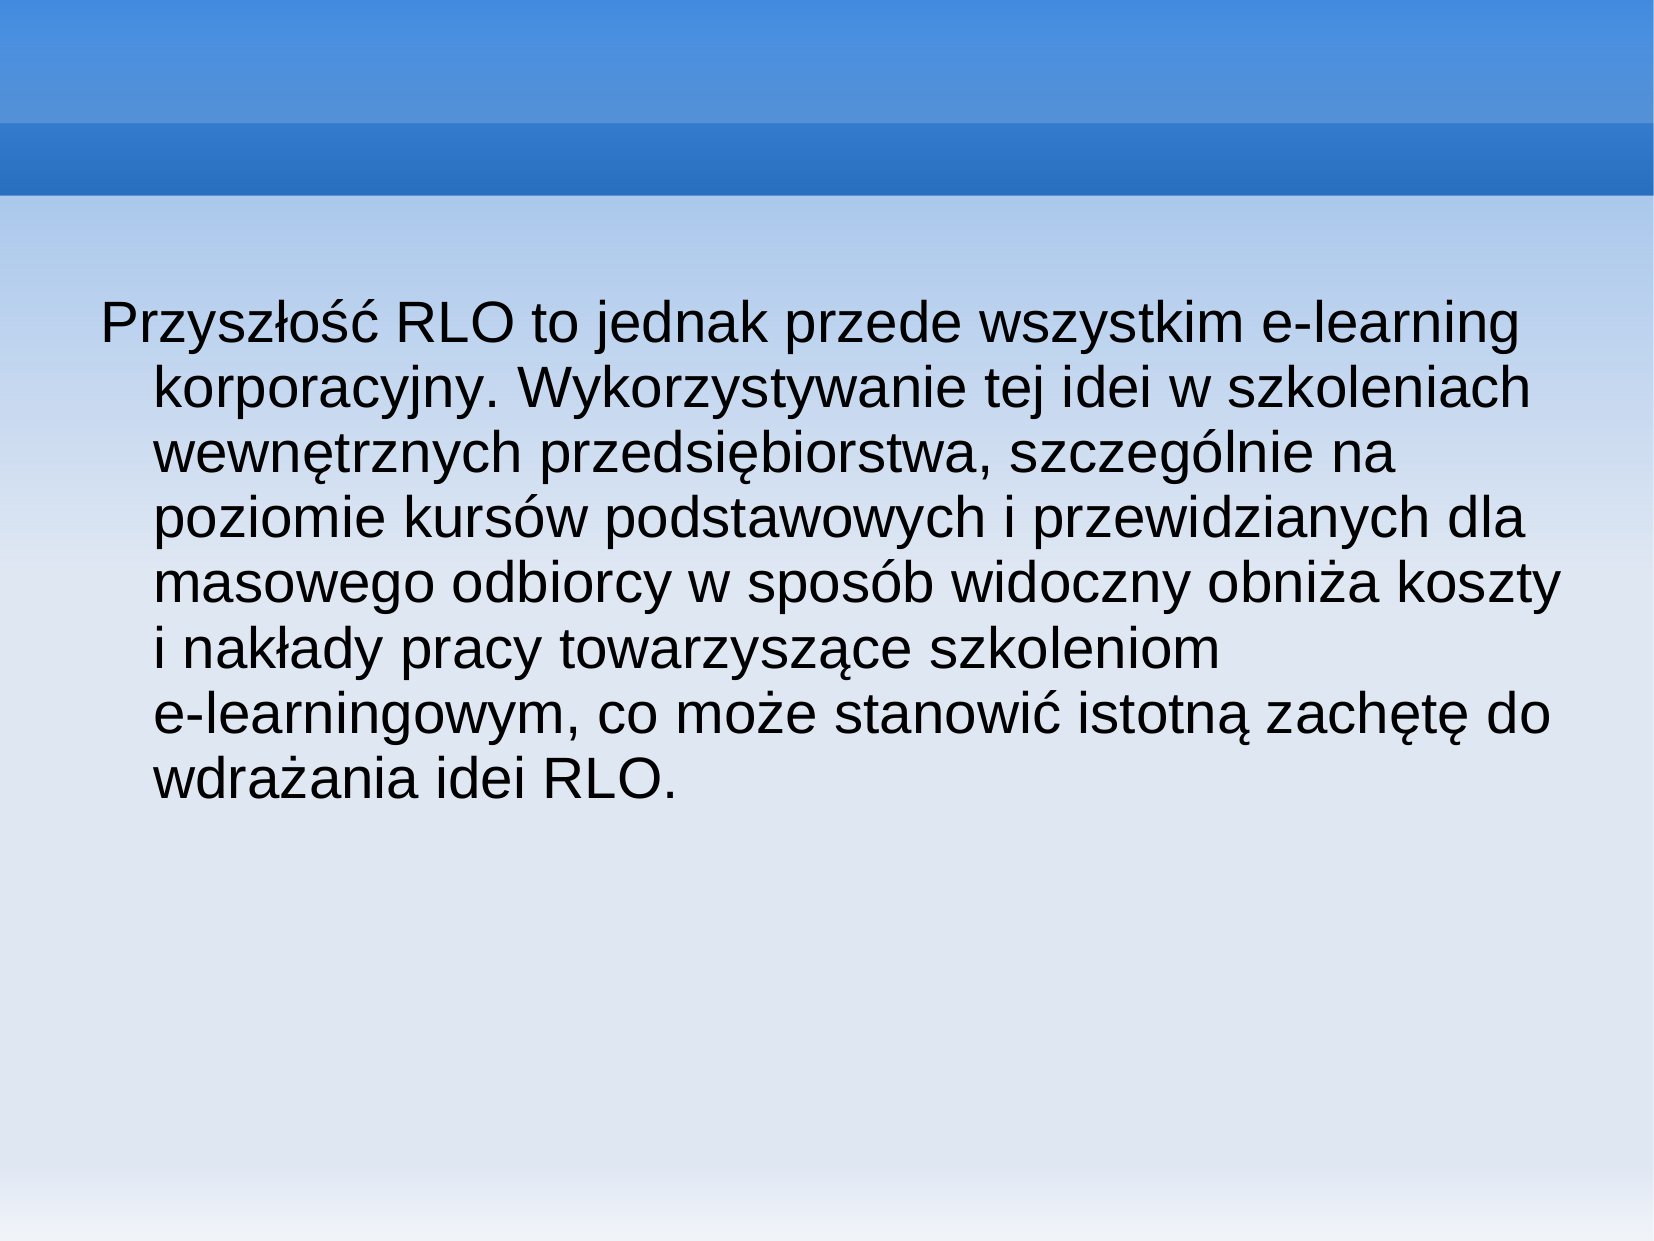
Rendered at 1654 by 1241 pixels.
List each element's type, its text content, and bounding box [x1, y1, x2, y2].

title [76, 7, 1565, 200]
picture [0, 0, 1654, 1241]
list Przyszłość RLO to jednak przede wszystkim e-learning korporacyjny. Wykorzystywanie tej idei w szkoleniach wewnętrznych przedsiębiorstwa, szczególnie na poziomie kursów podstawowych i przewidzianych dla masowego odbiorcy w sposób widoczny obniża koszty i nakłady pracy towarzyszące szkoleniom e-learningowym, co może stanowić istotną zachętę do wdrażania idei RLO. [82, 290, 1571, 1094]
